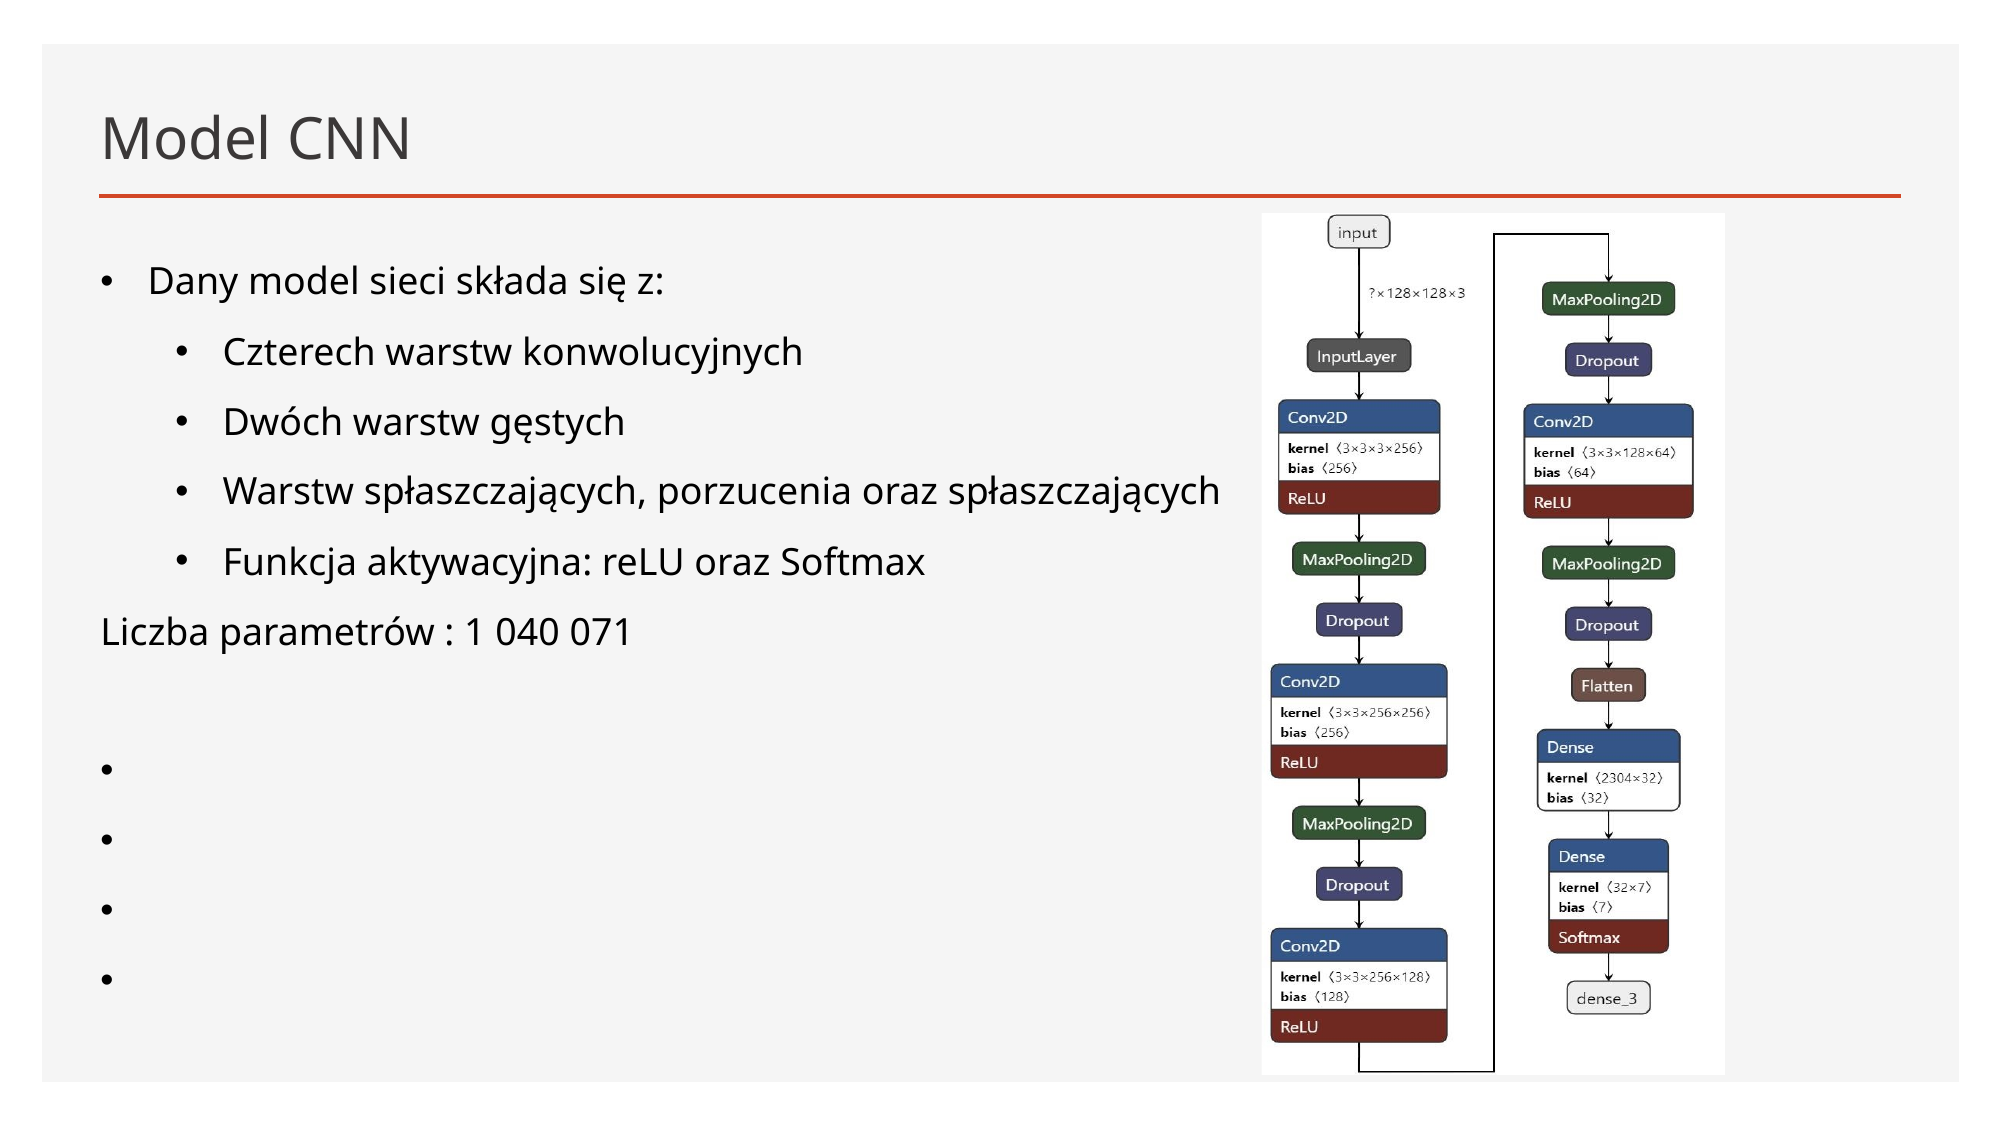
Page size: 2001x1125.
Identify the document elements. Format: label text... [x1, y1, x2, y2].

picture [1261, 213, 1726, 1075]
text_box Dany model sieci składa się z: Czterech warstw konwolucyjnych Dwóch warstw gęstych Warstw spłaszczających, porzucenia oraz spłaszczających Funkcja aktywacyjna: reLU oraz Softmax Liczba parametrów : 1 040 071 [85, 250, 1658, 1013]
title Model CNN [85, 73, 1214, 179]
